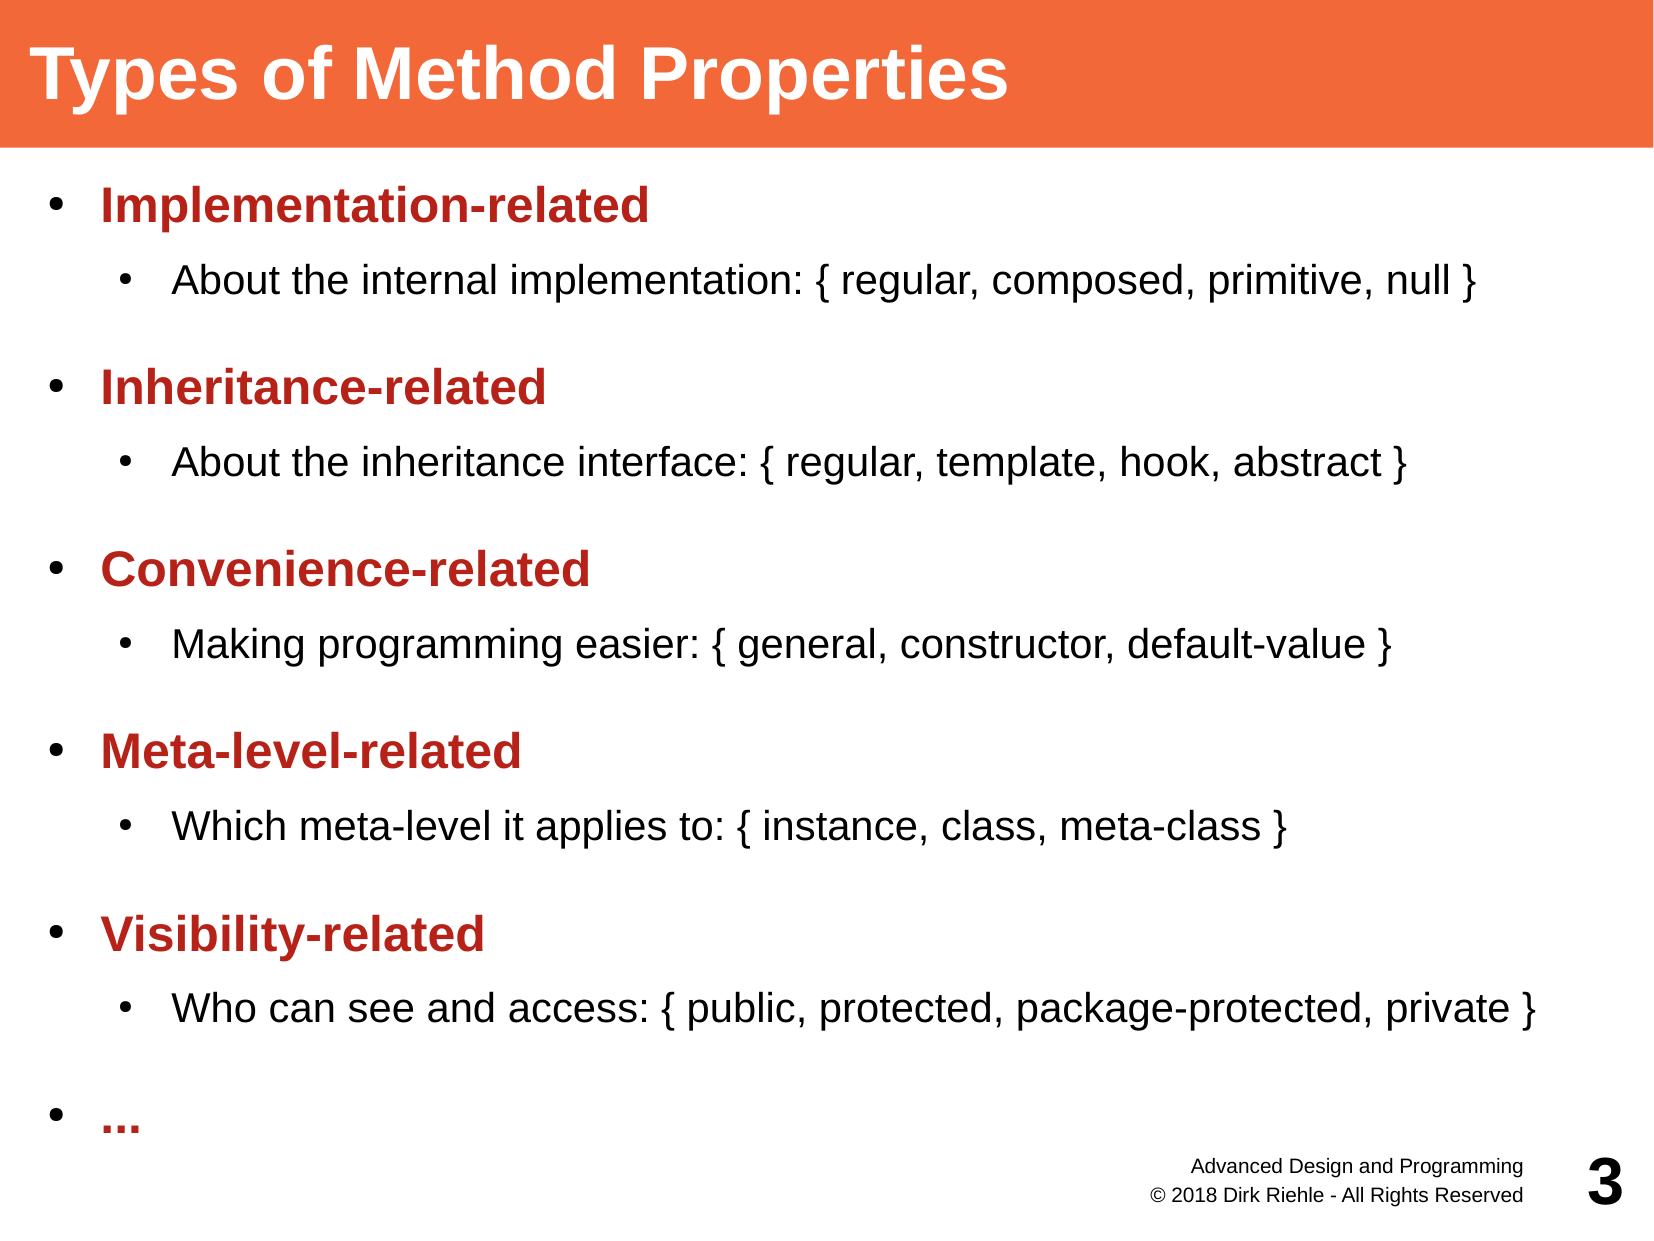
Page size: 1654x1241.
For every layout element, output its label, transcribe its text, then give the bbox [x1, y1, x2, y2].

title Types of Method Properties [0, 0, 1654, 148]
list Implementation-related About the internal implementation: { regular, composed, primitive, null } Inheritance-related About the inheritance interface: { regular, template, hook, abstract } Convenience-related Making programming easier: { general, constructor, default-value } Meta-level-related Which meta-level it applies to: { instance, class, meta-class } Visibility-related Who can see and access: { public, protected, package-protected, private } ... [29, 177, 1625, 1211]
